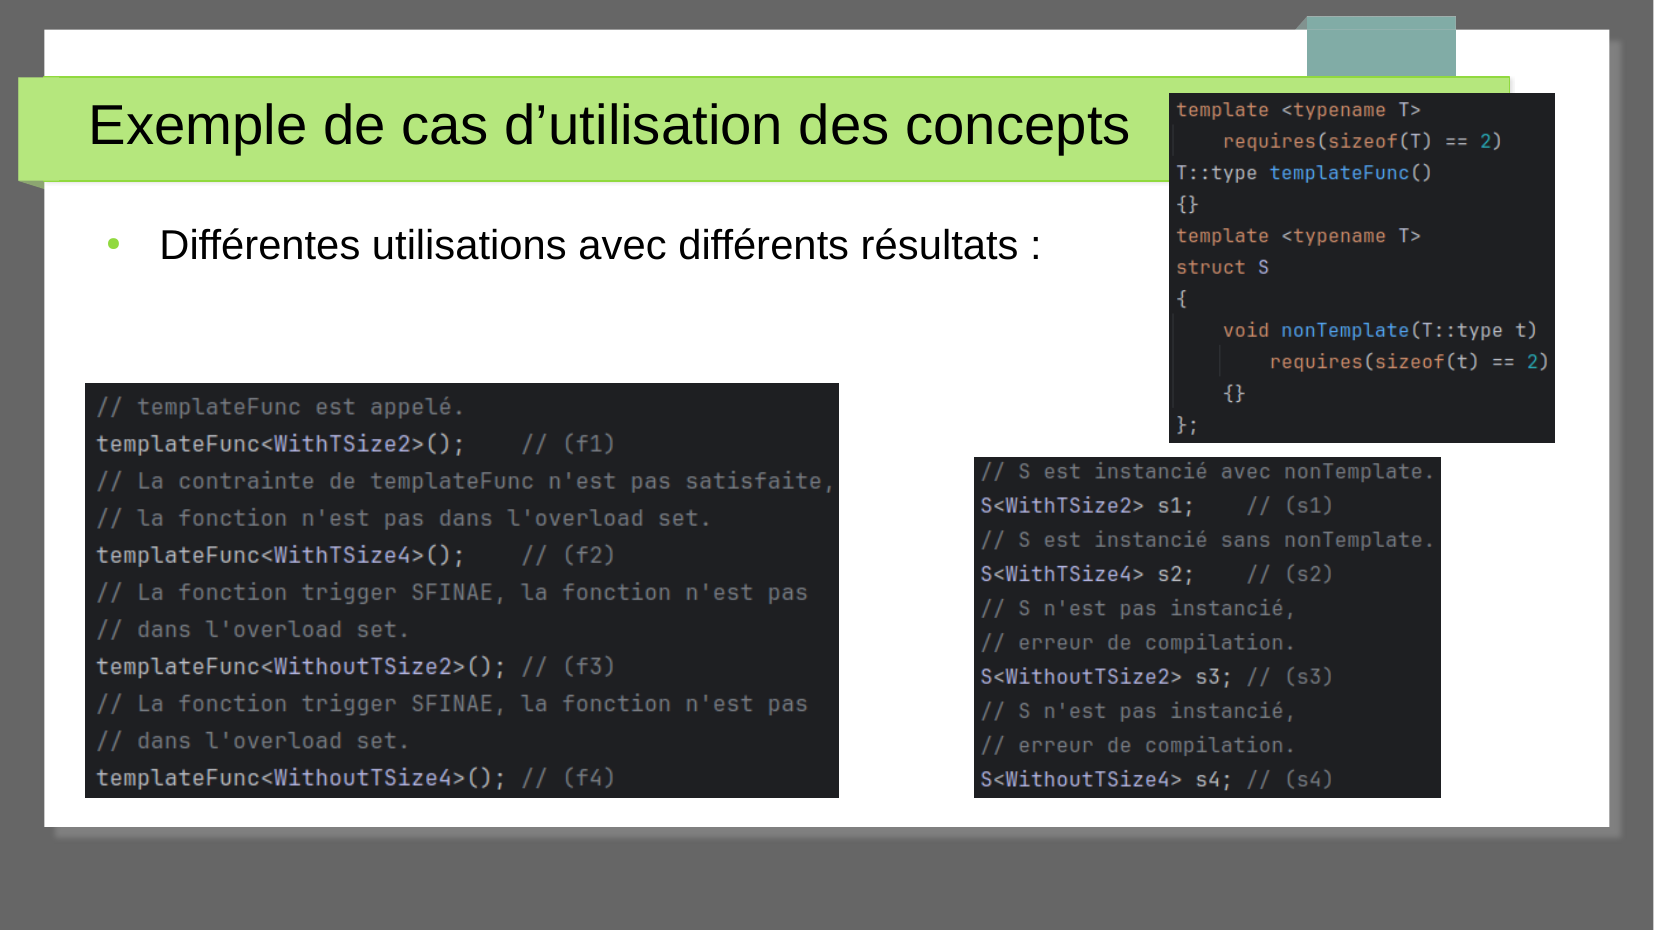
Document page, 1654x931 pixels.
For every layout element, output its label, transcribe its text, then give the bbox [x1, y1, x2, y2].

picture [974, 457, 1441, 798]
list Différentes utilisations avec différents résultats : [88, 221, 1565, 813]
title Exemple de cas d’utilisation des concepts [88, 73, 1506, 178]
picture [1169, 93, 1555, 443]
picture [85, 383, 839, 798]
